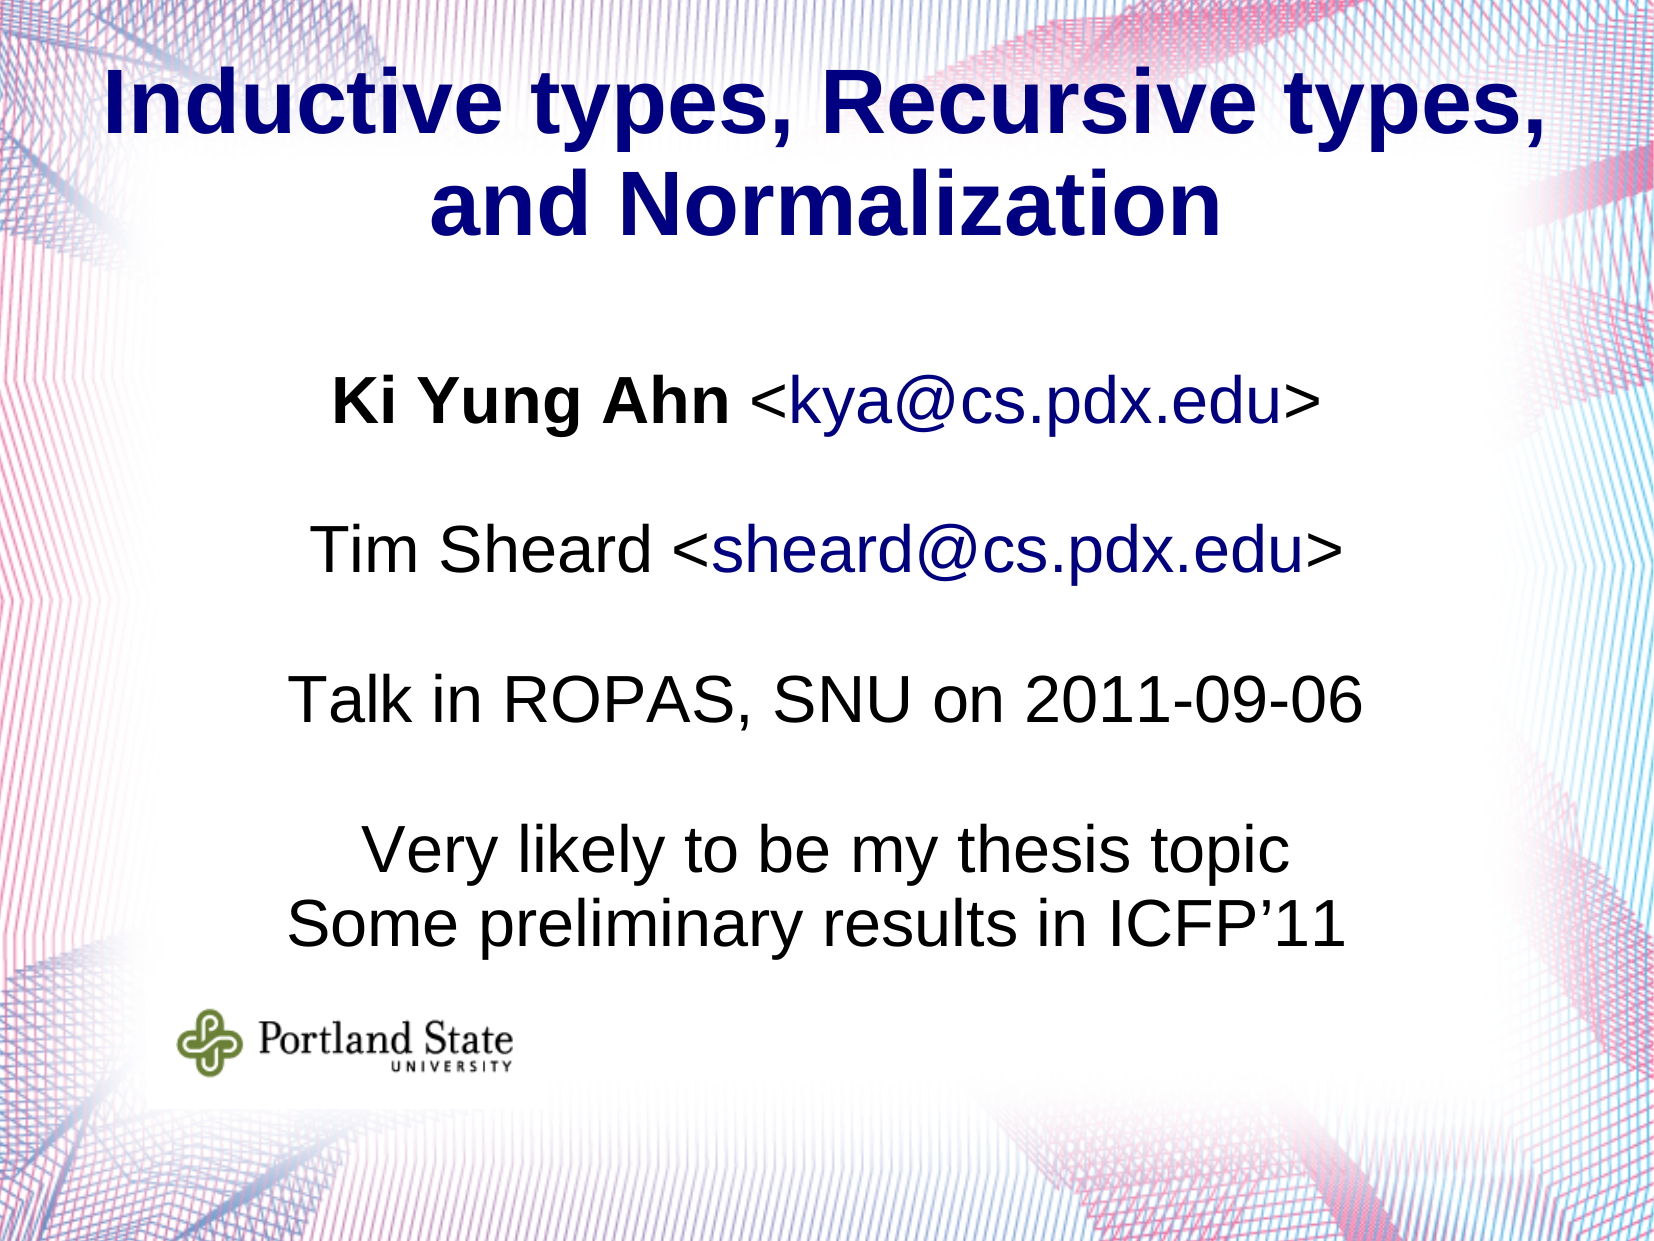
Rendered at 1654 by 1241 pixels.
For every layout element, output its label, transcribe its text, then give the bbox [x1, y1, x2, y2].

title Inductive types, Recursive types, and Normalization [82, 49, 1571, 257]
picture [0, 0, 1654, 1241]
subtitle Ki Yung Ahn <kya@cs.pdx.edu> Tim Sheard <sheard@cs.pdx.edu> Talk in ROPAS, SNU on 2011-09-06 Very likely to be my thesis topic Some preliminary results in ICFP’11 [82, 290, 1571, 1109]
